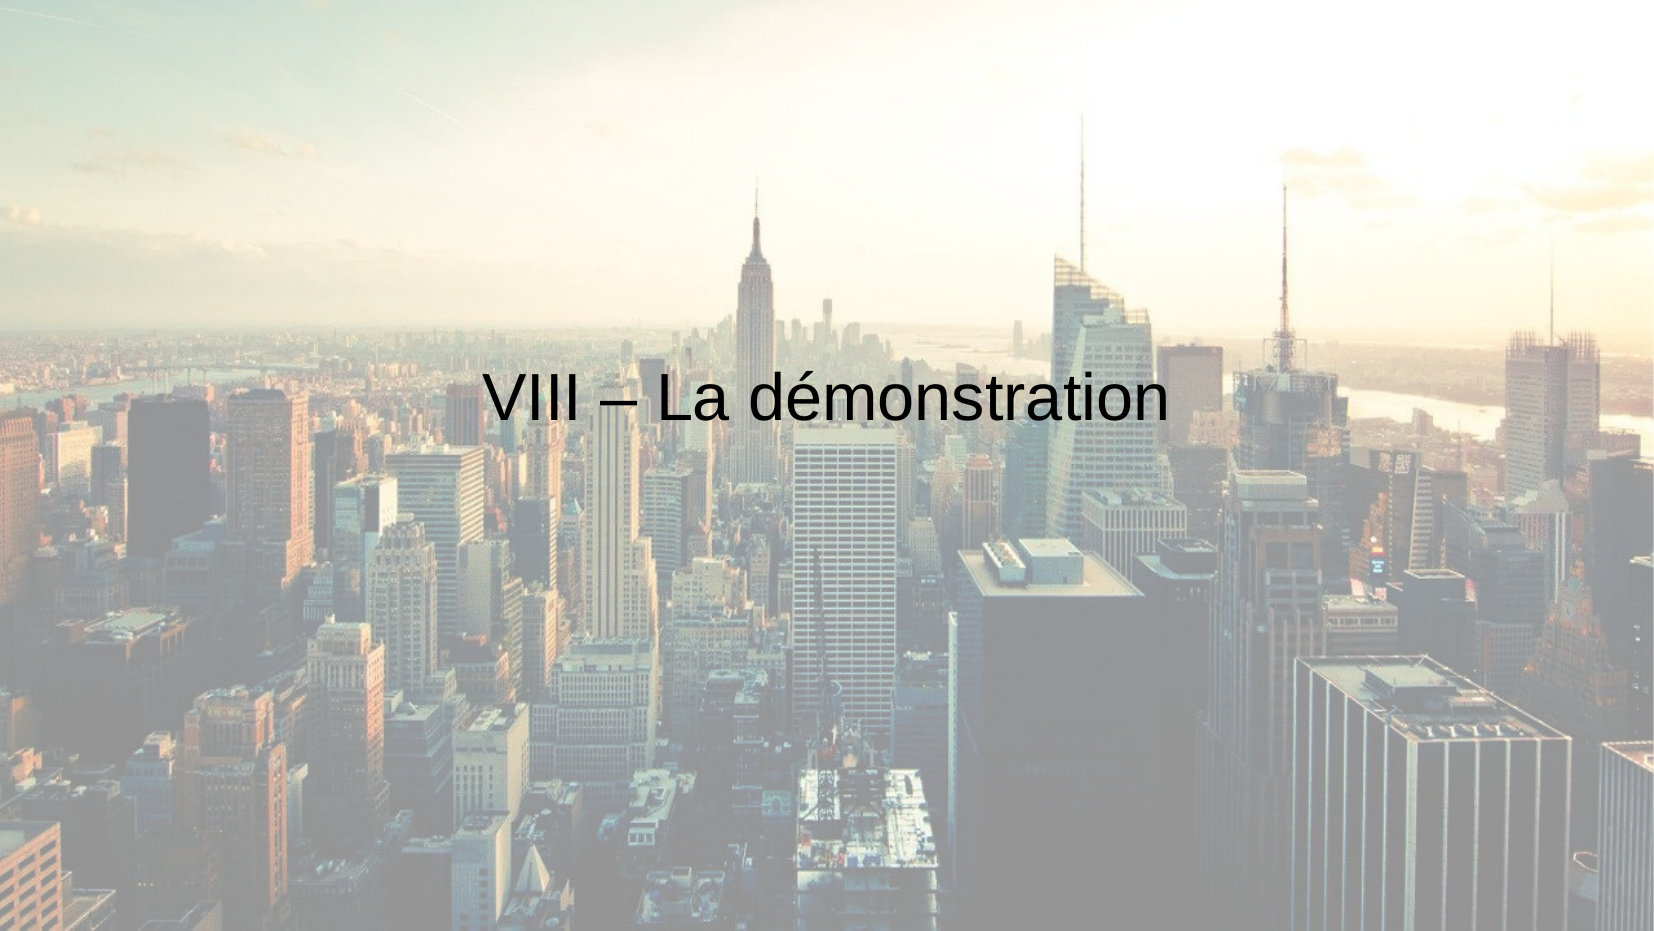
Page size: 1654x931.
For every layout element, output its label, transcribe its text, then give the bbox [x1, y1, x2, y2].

picture [0, 0, 1654, 931]
subtitle VIII – La démonstration [82, 37, 1571, 757]
